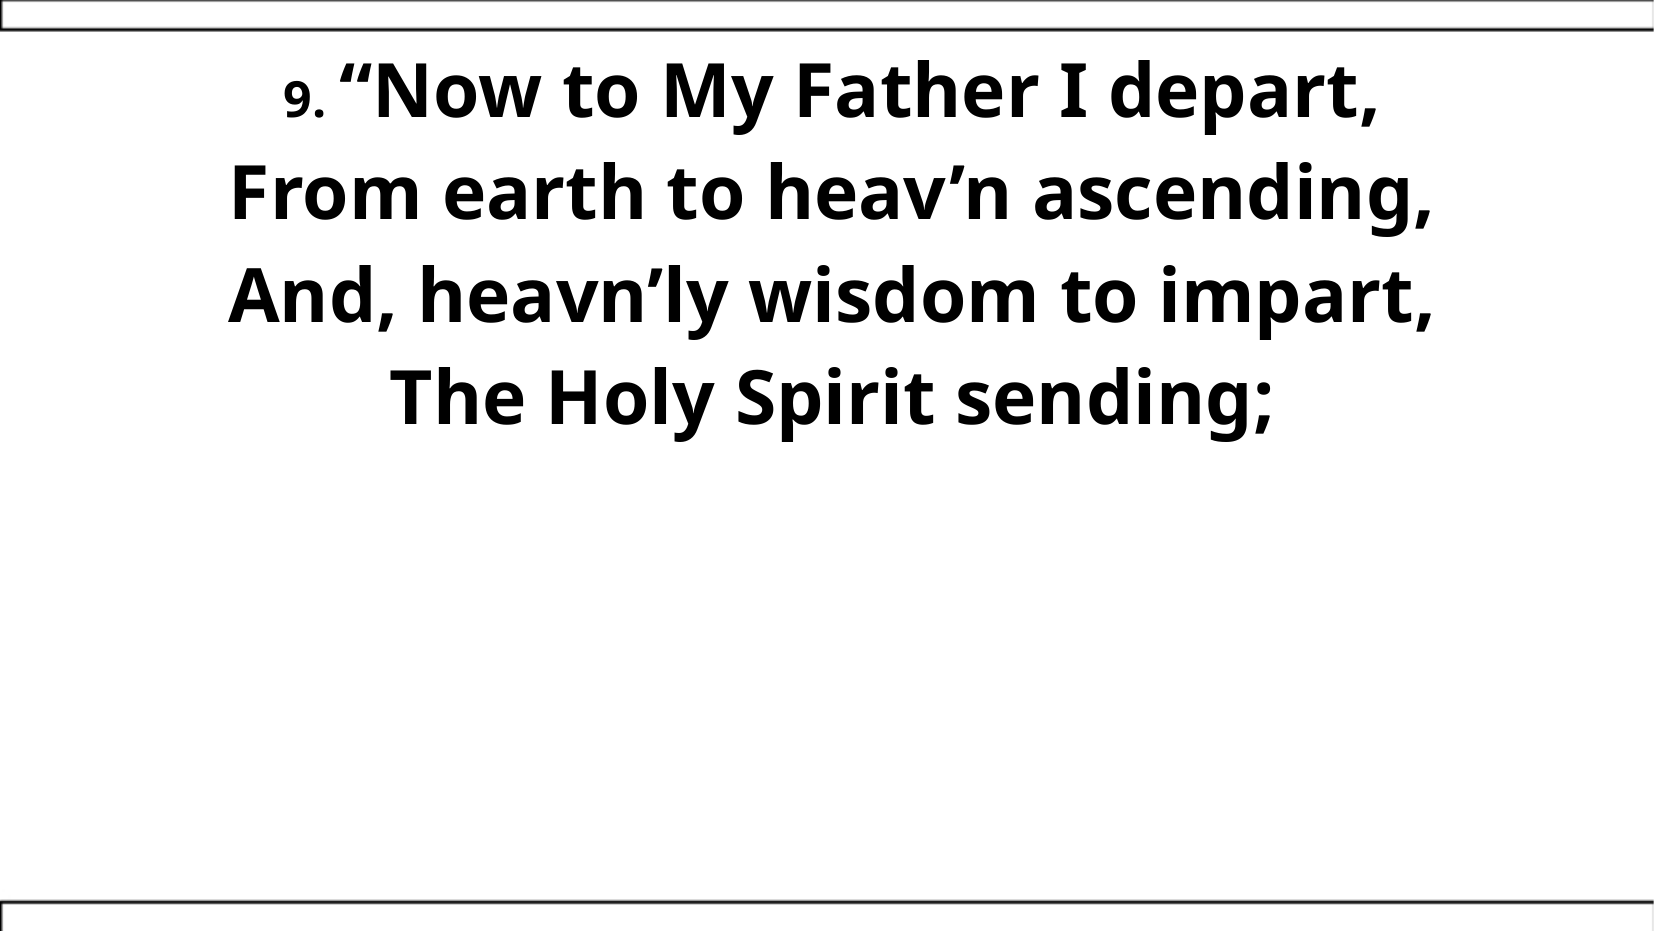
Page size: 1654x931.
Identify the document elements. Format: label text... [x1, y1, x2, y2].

text_box 9. “Now to My Father I depart, From earth to heav’n ascending, And, heavn’ly wisdom to impart, The Holy Spirit sending; [120, 30, 1546, 445]
picture [0, 0, 1654, 931]
